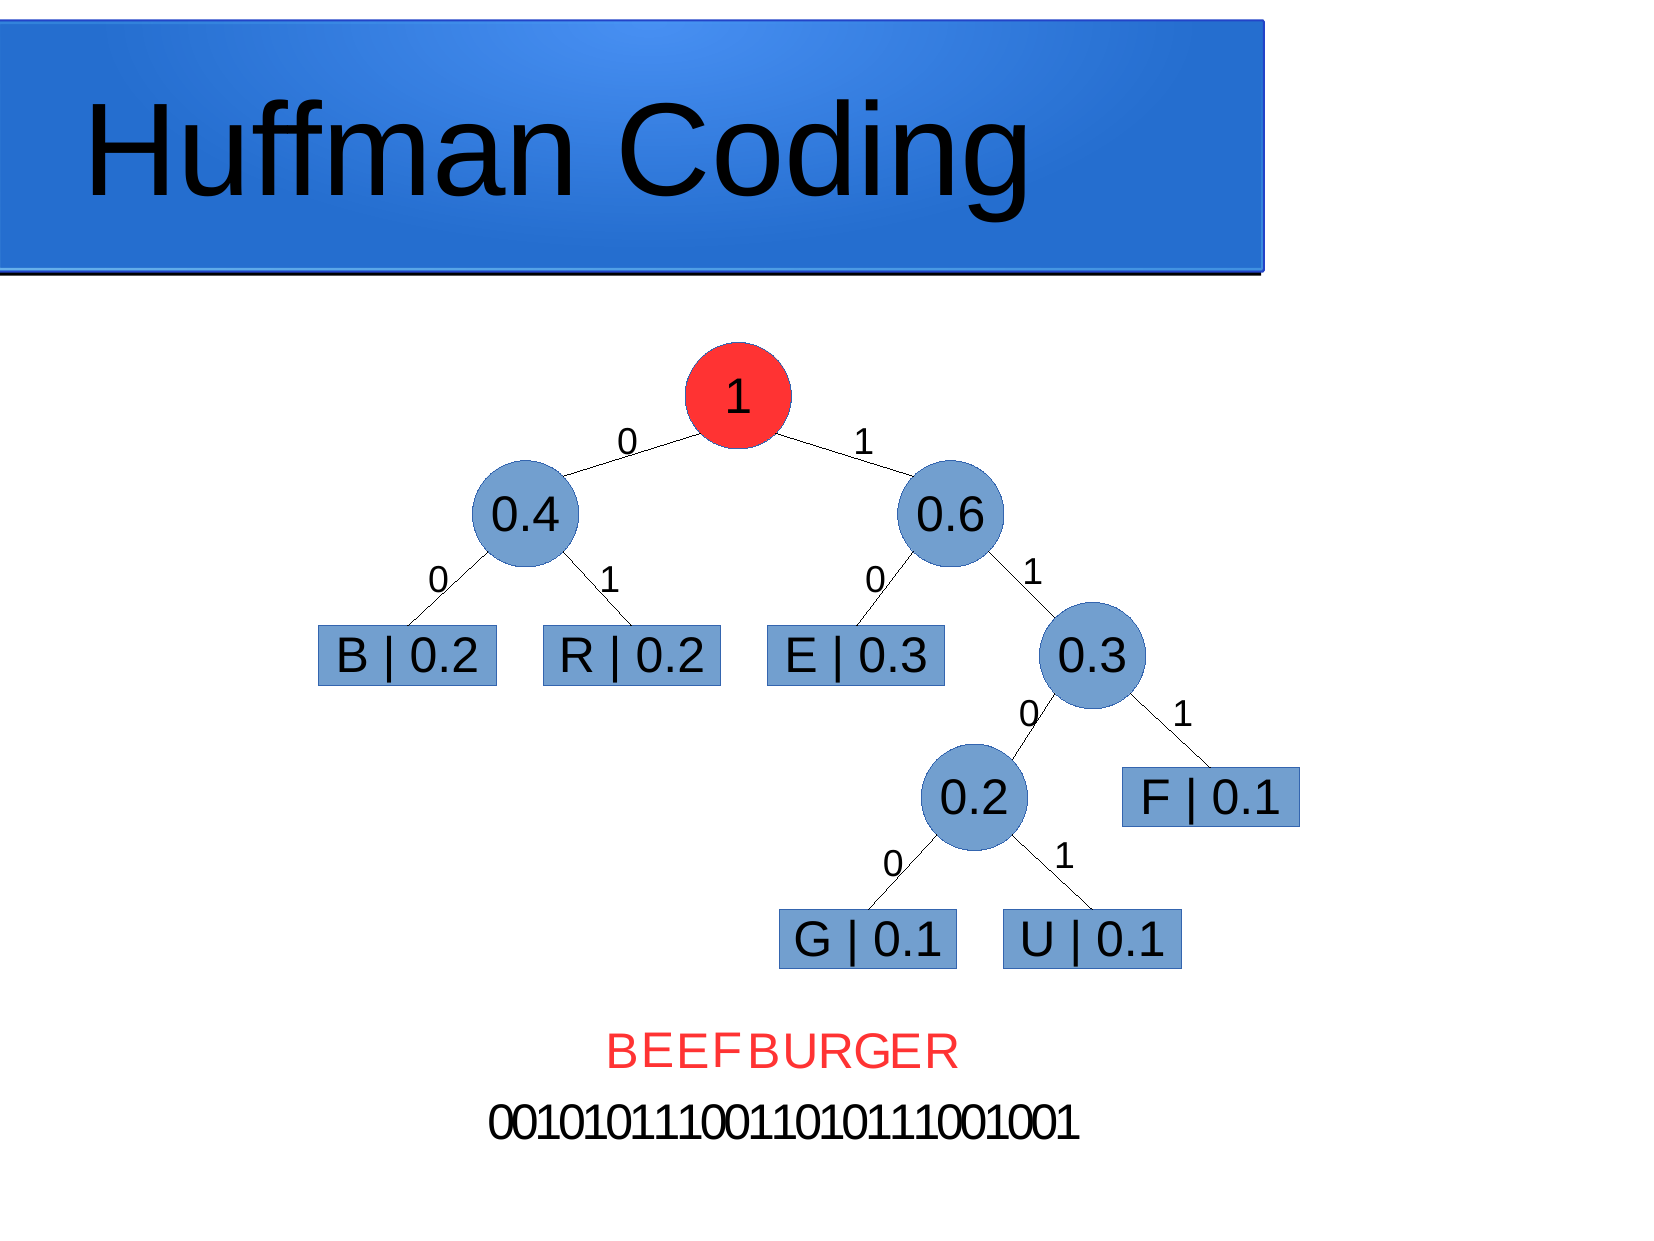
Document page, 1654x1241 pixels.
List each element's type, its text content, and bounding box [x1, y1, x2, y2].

text_box G [838, 1015, 874, 1086]
text_box 1 [662, 1086, 686, 1158]
text_box 0 [850, 551, 898, 611]
text_box 0 [868, 834, 916, 894]
title Huffman Coding [82, 47, 1235, 252]
text_box E [874, 1015, 909, 1086]
text_box B | 0.2 [318, 625, 497, 686]
text_box 0.6 [897, 460, 1004, 567]
text_box G | 0.1 [779, 909, 957, 969]
text_box 0 [496, 1086, 519, 1158]
text_box B [590, 1015, 625, 1086]
text_box 0 [602, 413, 650, 473]
text_box 1 [968, 1086, 1016, 1158]
text_box R [803, 1015, 838, 1086]
text_box 0 [413, 551, 461, 611]
text_box F | 0.1 [1122, 767, 1300, 827]
text_box 1 [851, 1086, 898, 1158]
text_box 0 [709, 1086, 732, 1158]
text_box 1 [732, 1086, 780, 1158]
text_box 0.3 [1039, 602, 1146, 709]
text_box 0 [472, 1086, 496, 1158]
text_box 1 [1007, 543, 1055, 603]
text_box 0 [945, 1086, 968, 1158]
text_box 1 [804, 1086, 851, 1158]
text_box 1 [686, 1086, 709, 1158]
text_box 1 [685, 342, 792, 449]
text_box F [696, 1015, 732, 1086]
text_box 1 [1039, 826, 1087, 886]
text_box U [767, 1015, 803, 1086]
text_box 0.4 [472, 460, 579, 567]
text_box U | 0.1 [1003, 909, 1182, 969]
text_box E [625, 1015, 661, 1086]
text_box 0 [1003, 685, 1052, 745]
text_box E | 0.3 [767, 625, 945, 686]
text_box 1 [519, 1086, 567, 1158]
text_box 1 [567, 1086, 615, 1158]
text_box 1 [1157, 685, 1205, 745]
text_box 0 [1016, 1086, 1063, 1158]
text_box R | 0.2 [543, 625, 721, 686]
text_box 1 [922, 1086, 945, 1158]
text_box 1 [898, 1086, 922, 1158]
text_box 1 [584, 551, 632, 611]
text_box B [732, 1015, 767, 1086]
text_box E [661, 1015, 696, 1086]
text_box 1 [1063, 1086, 1087, 1158]
text_box 1 [615, 1086, 662, 1158]
text_box 1 [780, 1086, 804, 1158]
text_box R [909, 1015, 957, 1086]
text_box 1 [838, 413, 886, 473]
text_box 0.2 [921, 744, 1028, 851]
